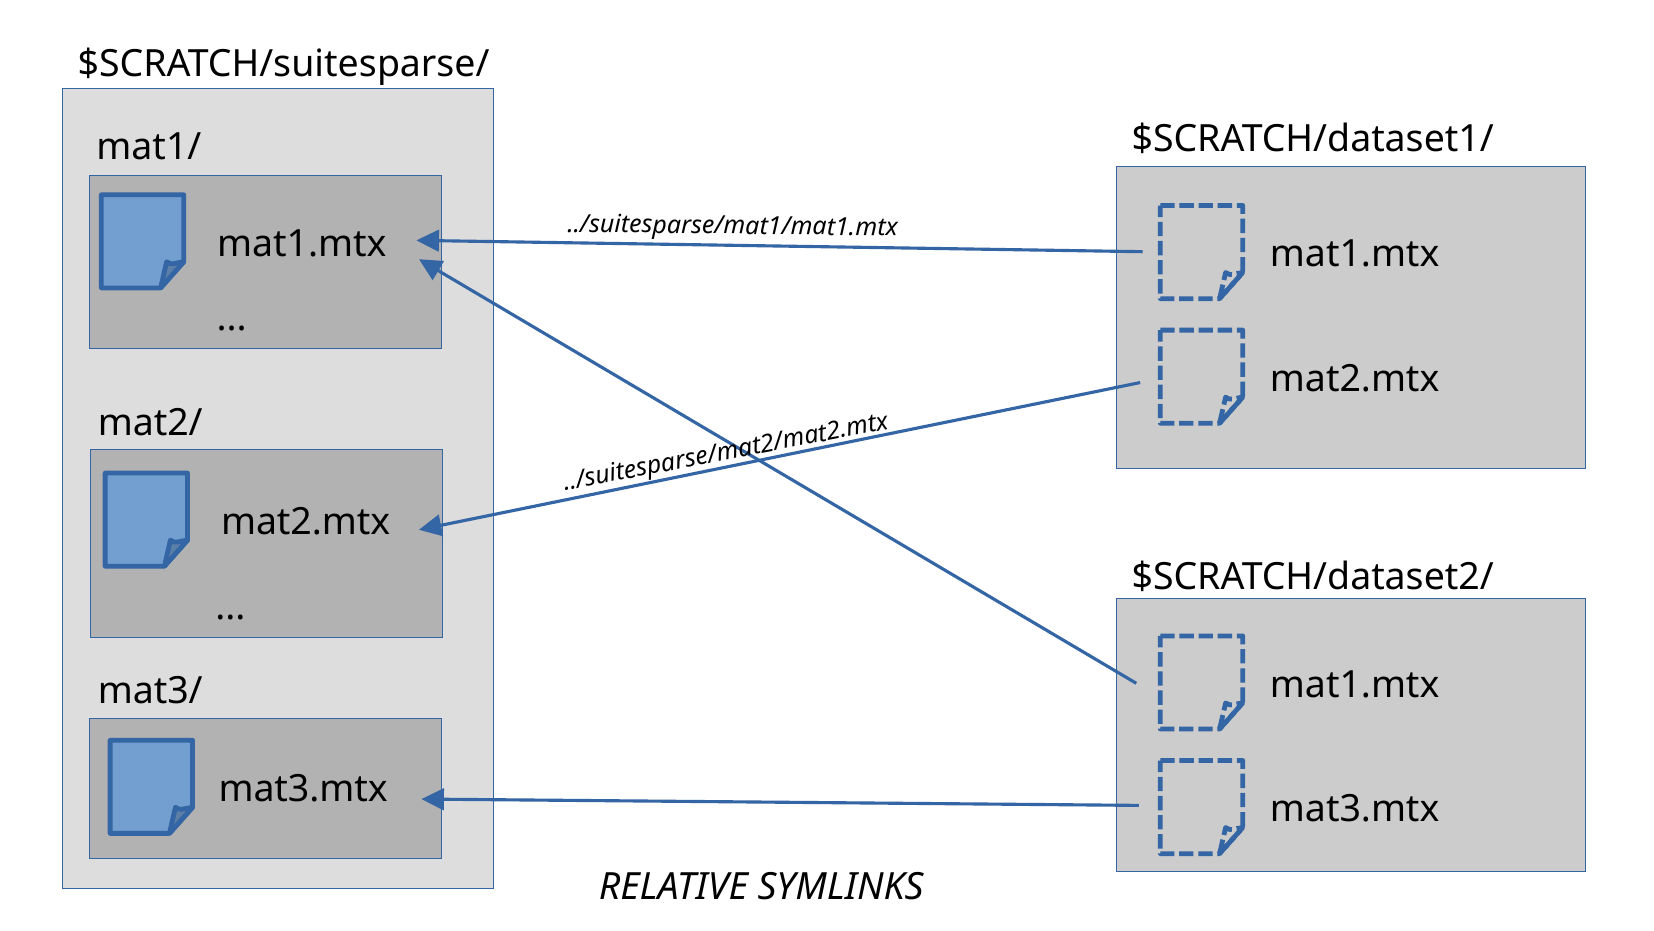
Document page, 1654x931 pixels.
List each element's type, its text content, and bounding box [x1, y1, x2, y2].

text_box [62, 89, 494, 889]
text_box mat1.mtx [1255, 649, 1489, 716]
text_box mat1.mtx [1255, 219, 1489, 285]
text_box ../suitesparse/mat2/mat2.mtx [543, 366, 1042, 507]
text_box [430, 243, 494, 301]
text_box $SCRATCH/dataset1/ [1116, 103, 1585, 167]
text_box [1116, 598, 1586, 872]
text_box ../suitesparse/mat1/mat1.mtx [552, 197, 1052, 252]
text_box mat2/ [83, 388, 258, 446]
text_box $SCRATCH/suitesparse/ [62, 29, 603, 89]
text_box mat1.mtx [202, 208, 430, 275]
text_box mat3.mtx [203, 754, 422, 820]
text_box mat3/ [83, 656, 258, 714]
text_box mat2.mtx [206, 486, 425, 553]
text_box mat3.mtx [1255, 774, 1489, 840]
text_box ... [201, 282, 412, 349]
text_box mat1/ [81, 112, 256, 171]
text_box [1116, 166, 1586, 469]
text_box RELATIVE SYMLINKS [584, 852, 1015, 912]
text_box ... [200, 572, 505, 638]
text_box $SCRATCH/dataset2/ [1116, 541, 1581, 600]
text_box mat2.mtx [1255, 343, 1489, 410]
